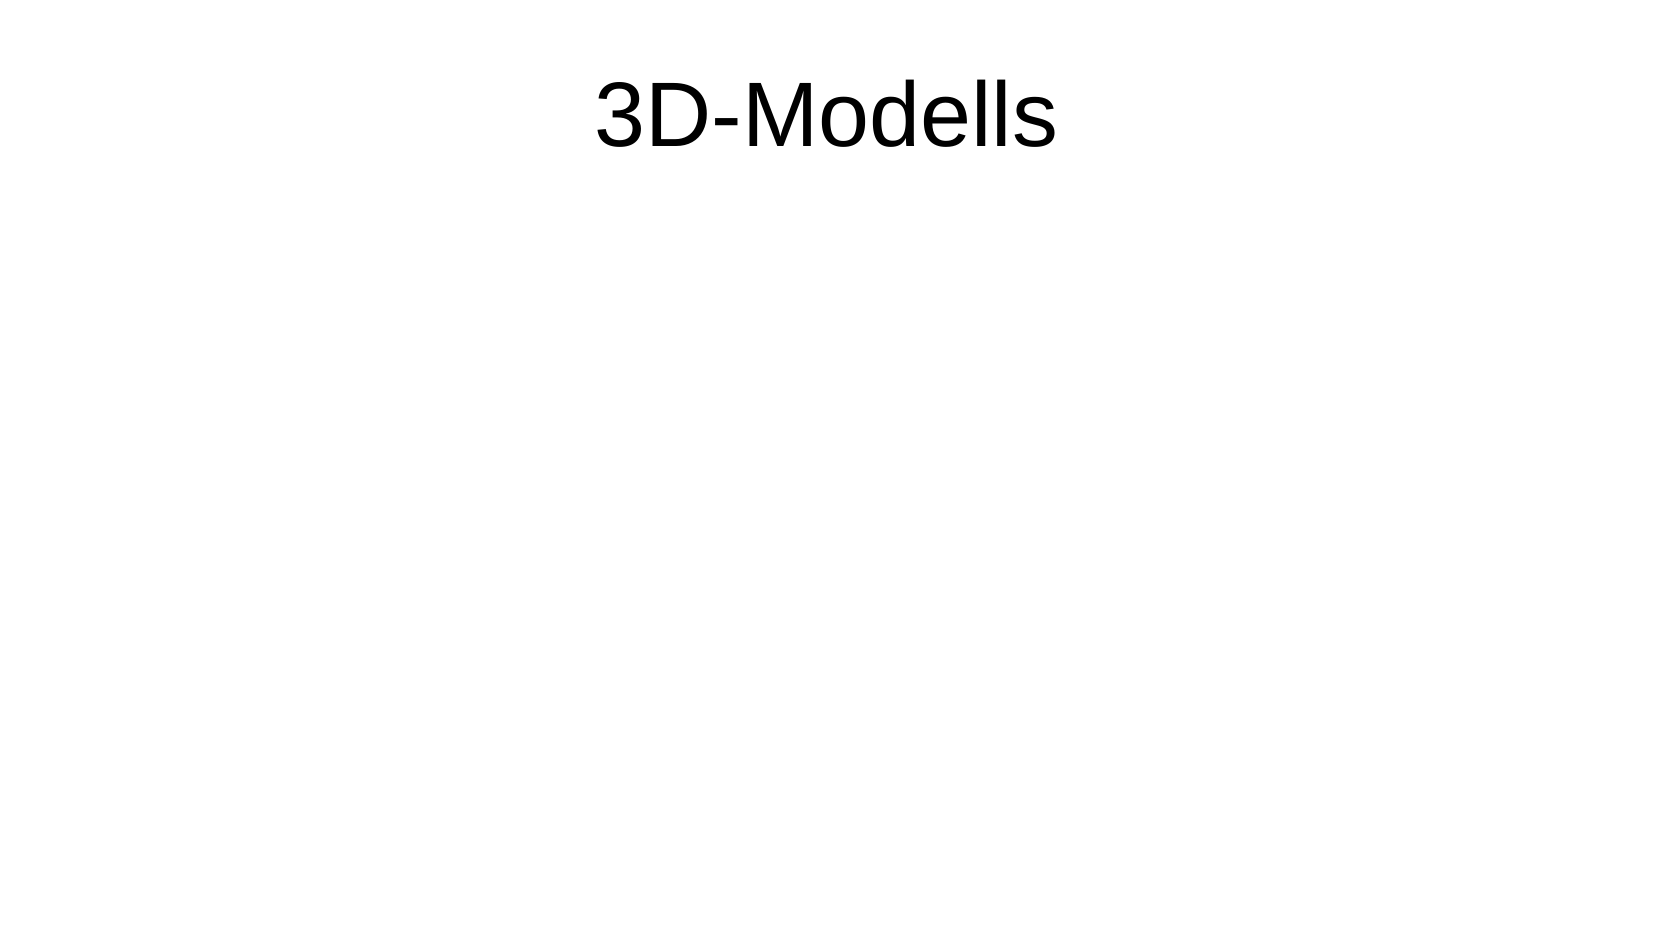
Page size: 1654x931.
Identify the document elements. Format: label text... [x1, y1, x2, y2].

title 3D-Modells [82, 37, 1571, 193]
